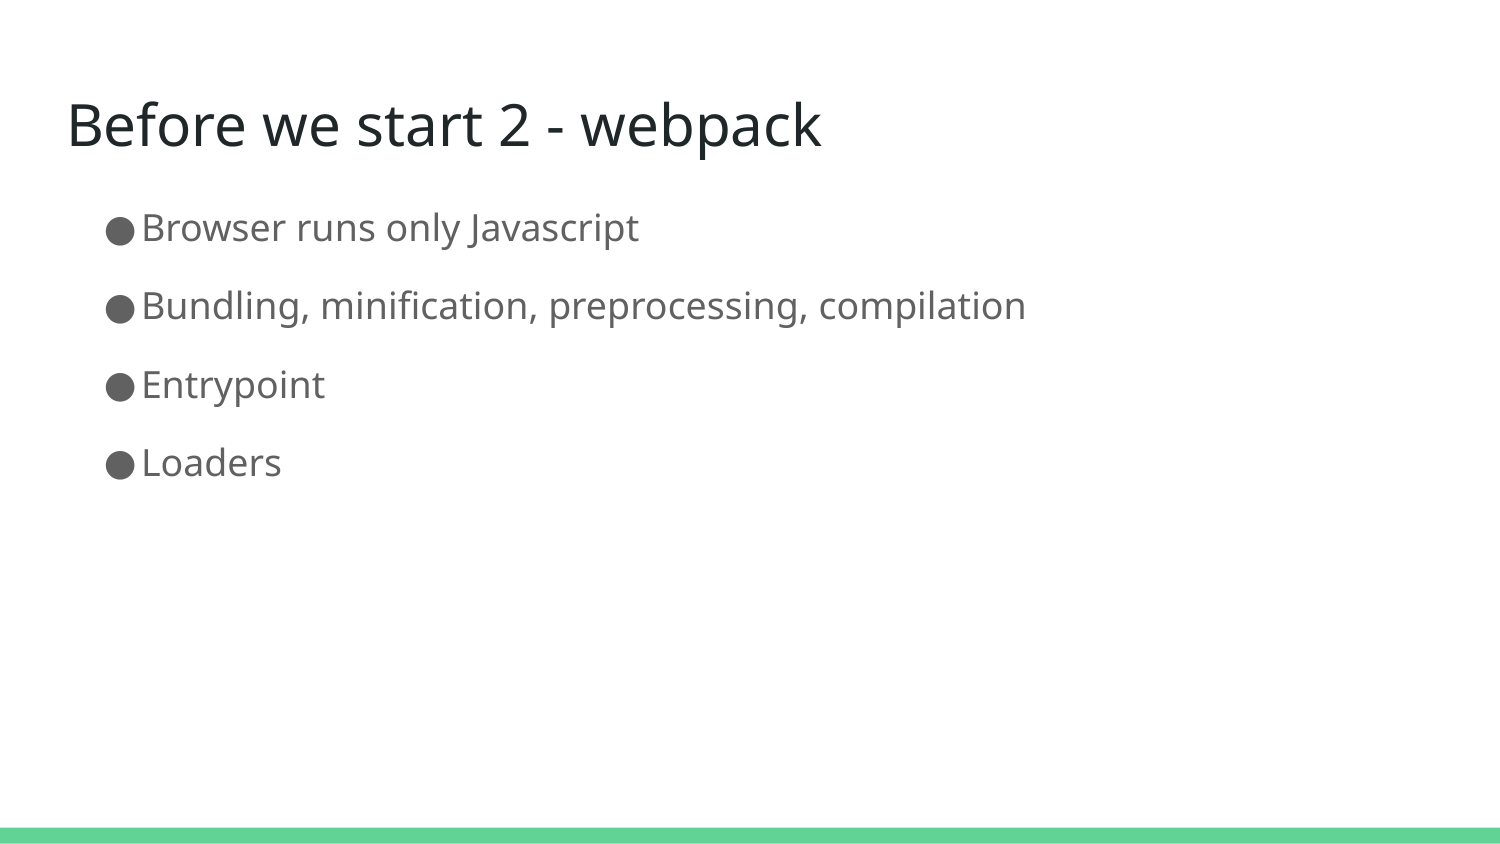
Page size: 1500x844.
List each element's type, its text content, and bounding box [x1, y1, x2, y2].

list Browser runs only Javascript Bundling, minification, preprocessing, compilation Entrypoint Loaders [51, 189, 1449, 750]
title Before we start 2 - webpack [51, 72, 1449, 167]
